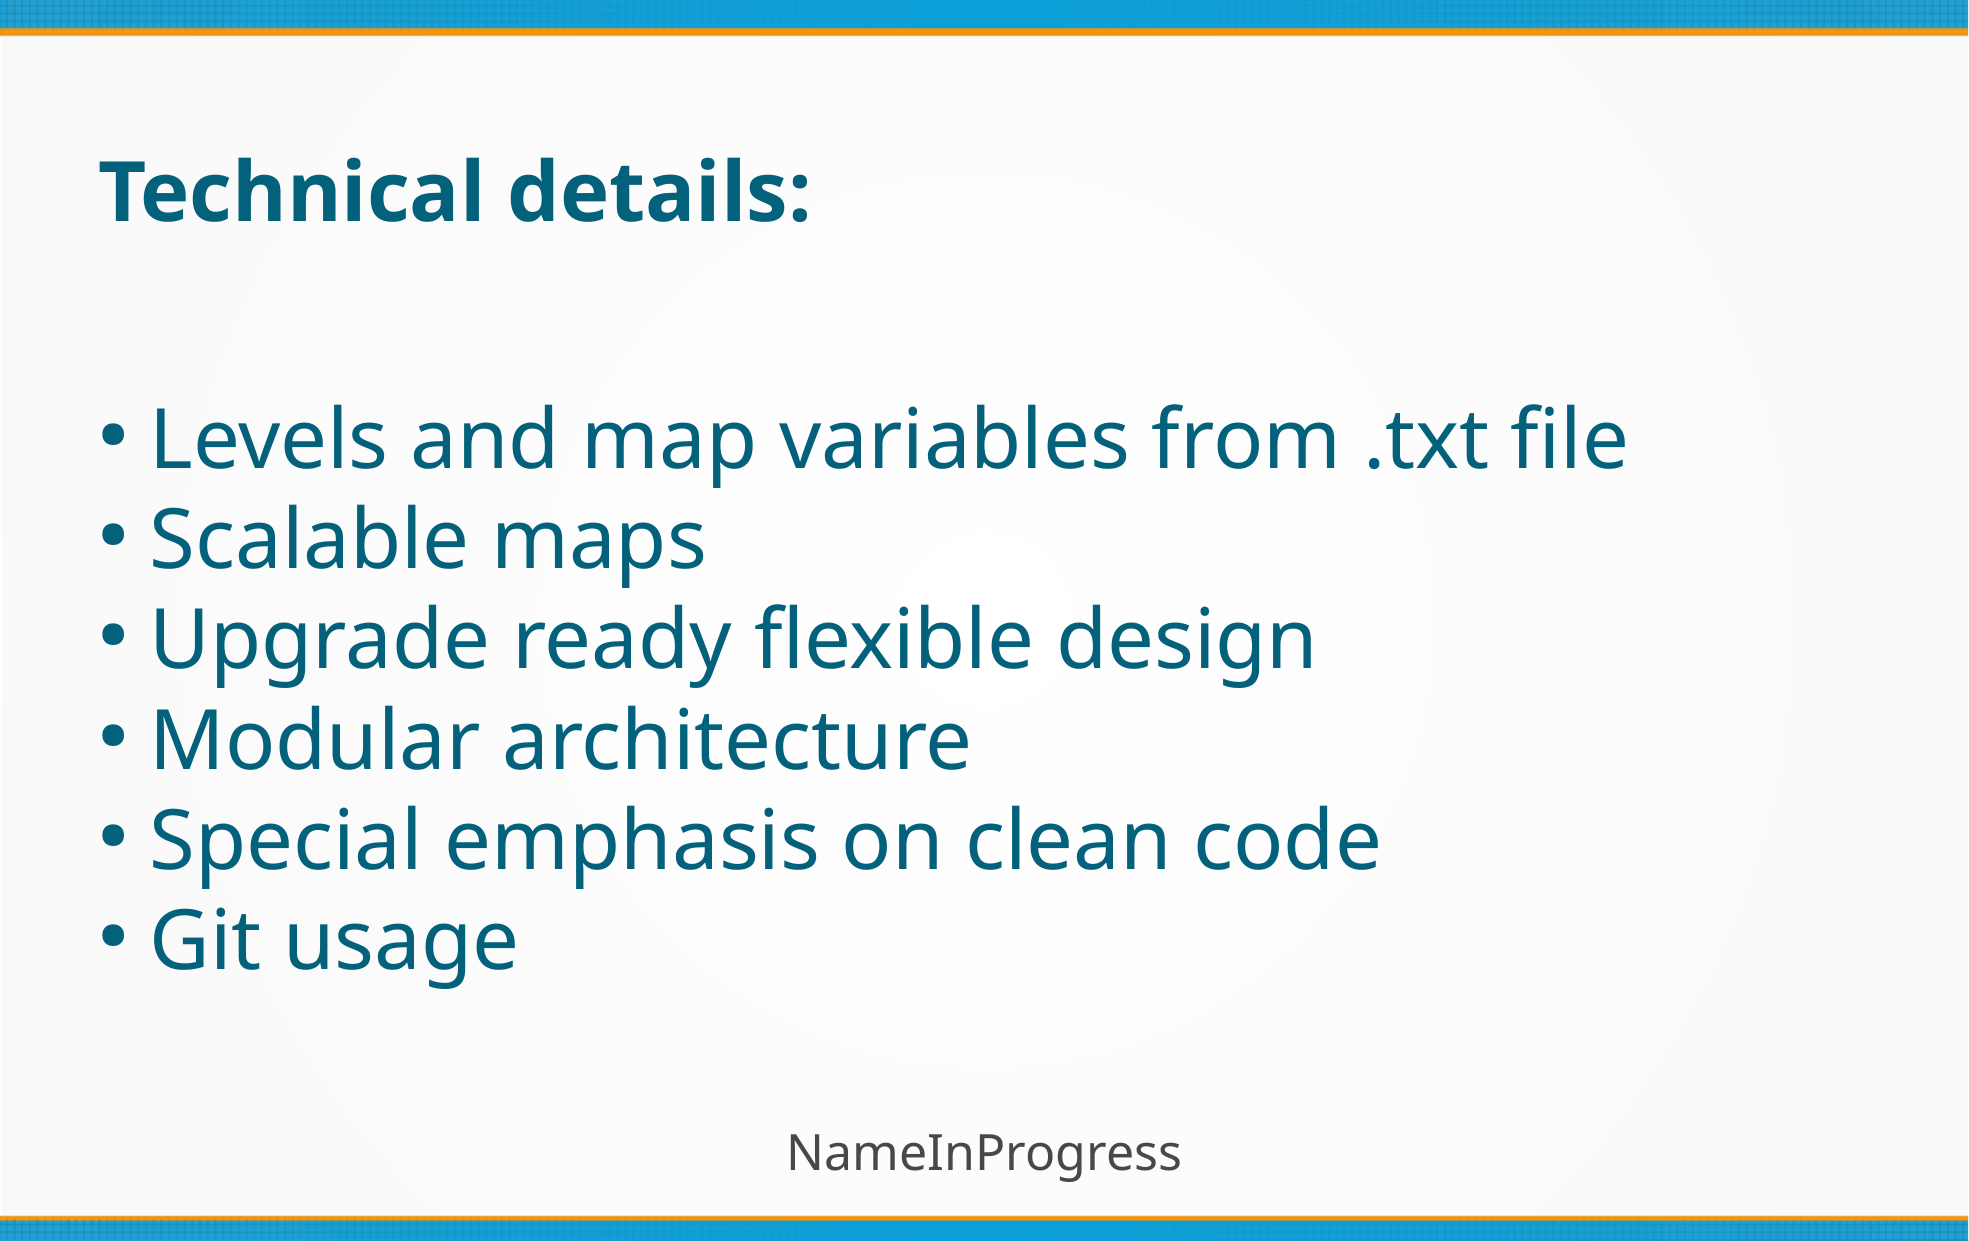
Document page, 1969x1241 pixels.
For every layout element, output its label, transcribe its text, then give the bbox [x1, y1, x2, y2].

subtitle Technical details: Levels and map variables from .txt file Scalable maps Upgrade ready flexible design Modular architecture Special emphasis on clean code Git usage [98, 138, 1870, 1098]
text_box NameInProgress [672, 1120, 1297, 1206]
